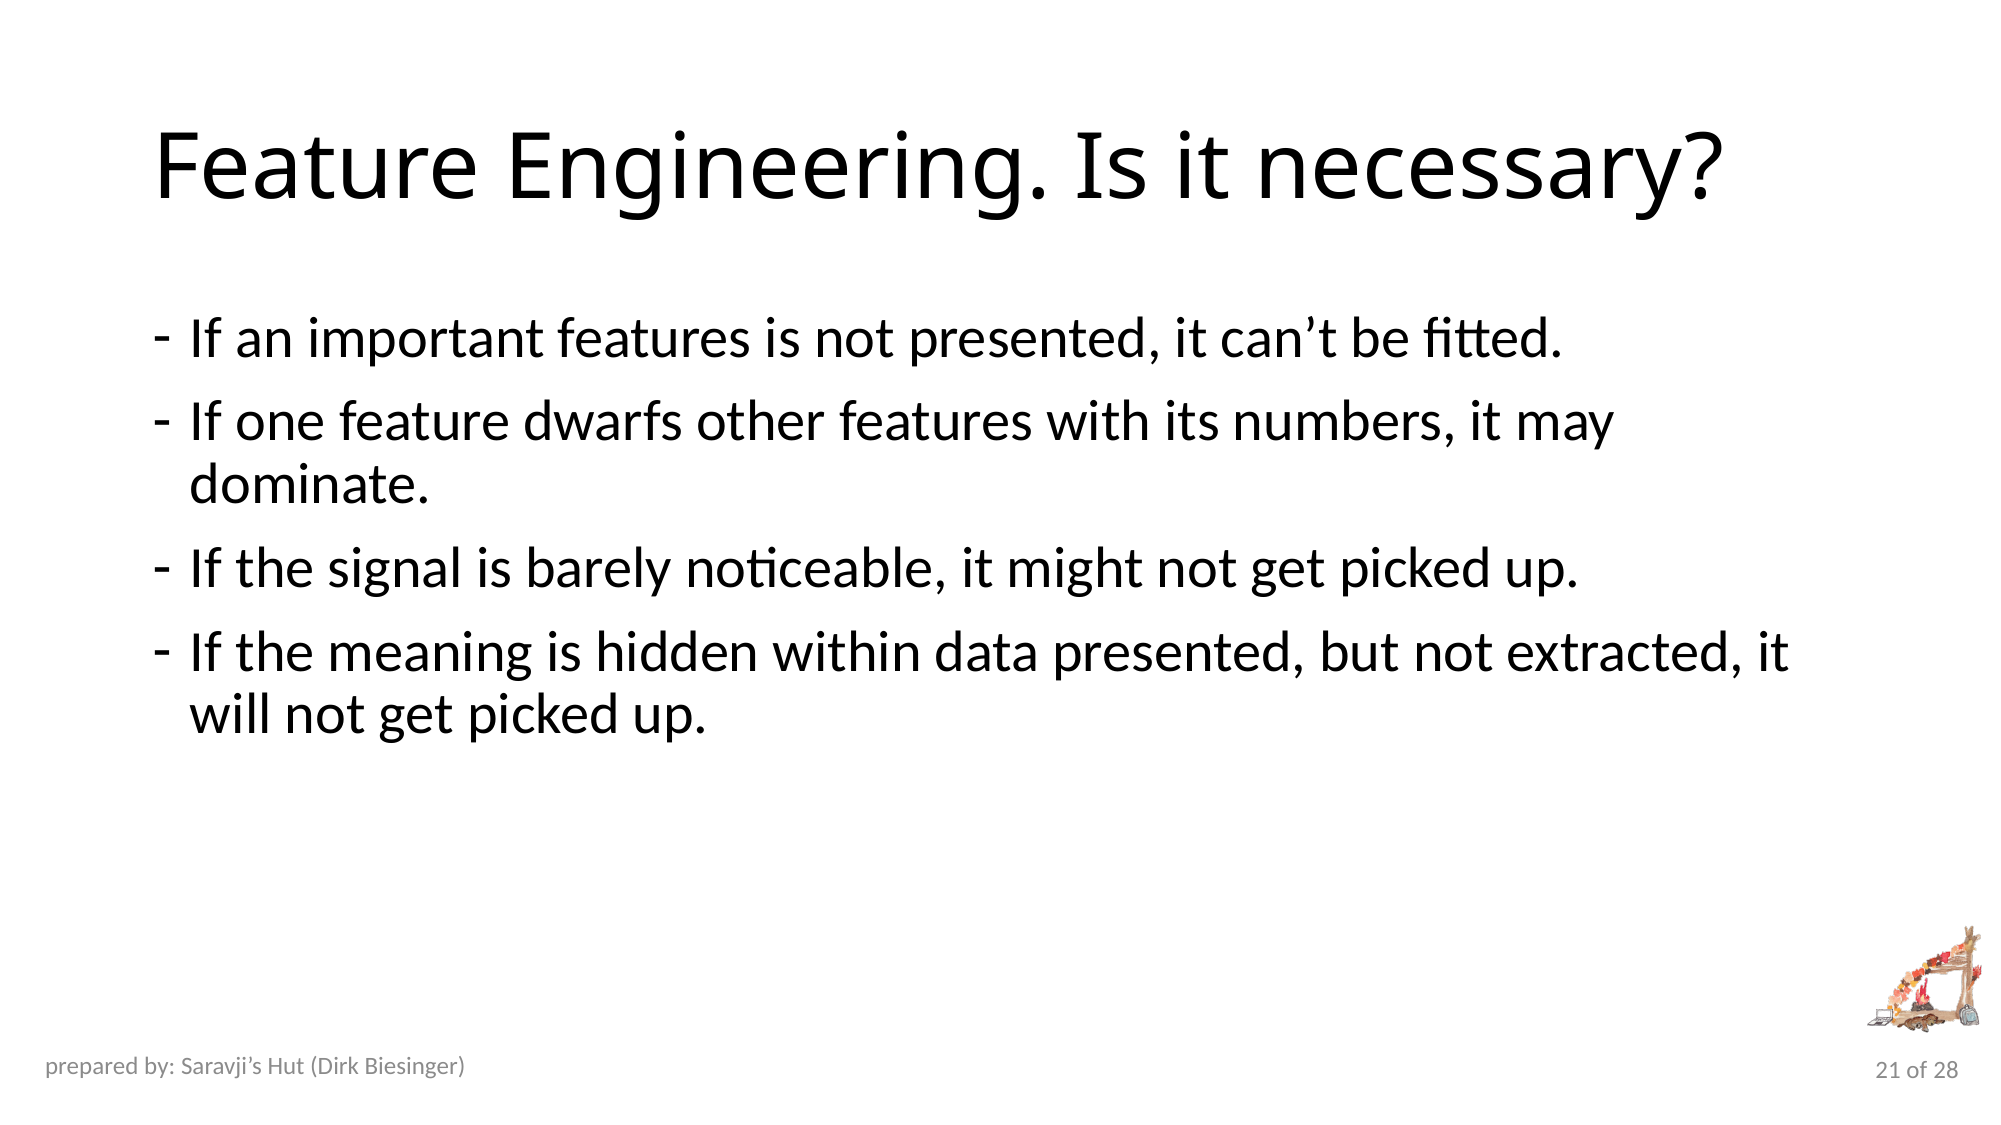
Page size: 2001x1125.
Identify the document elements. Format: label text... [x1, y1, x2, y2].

picture [1853, 908, 1996, 1050]
list If an important features is not presented, it can’t be fitted. If one feature dwarfs other features with its numbers, it may dominate. If the signal is barely noticeable, it might not get picked up. If the meaning is hidden within data presented, but not extracted, it will not get picked up. [137, 299, 1863, 1014]
title Feature Engineering. Is it necessary? [137, 59, 1863, 278]
